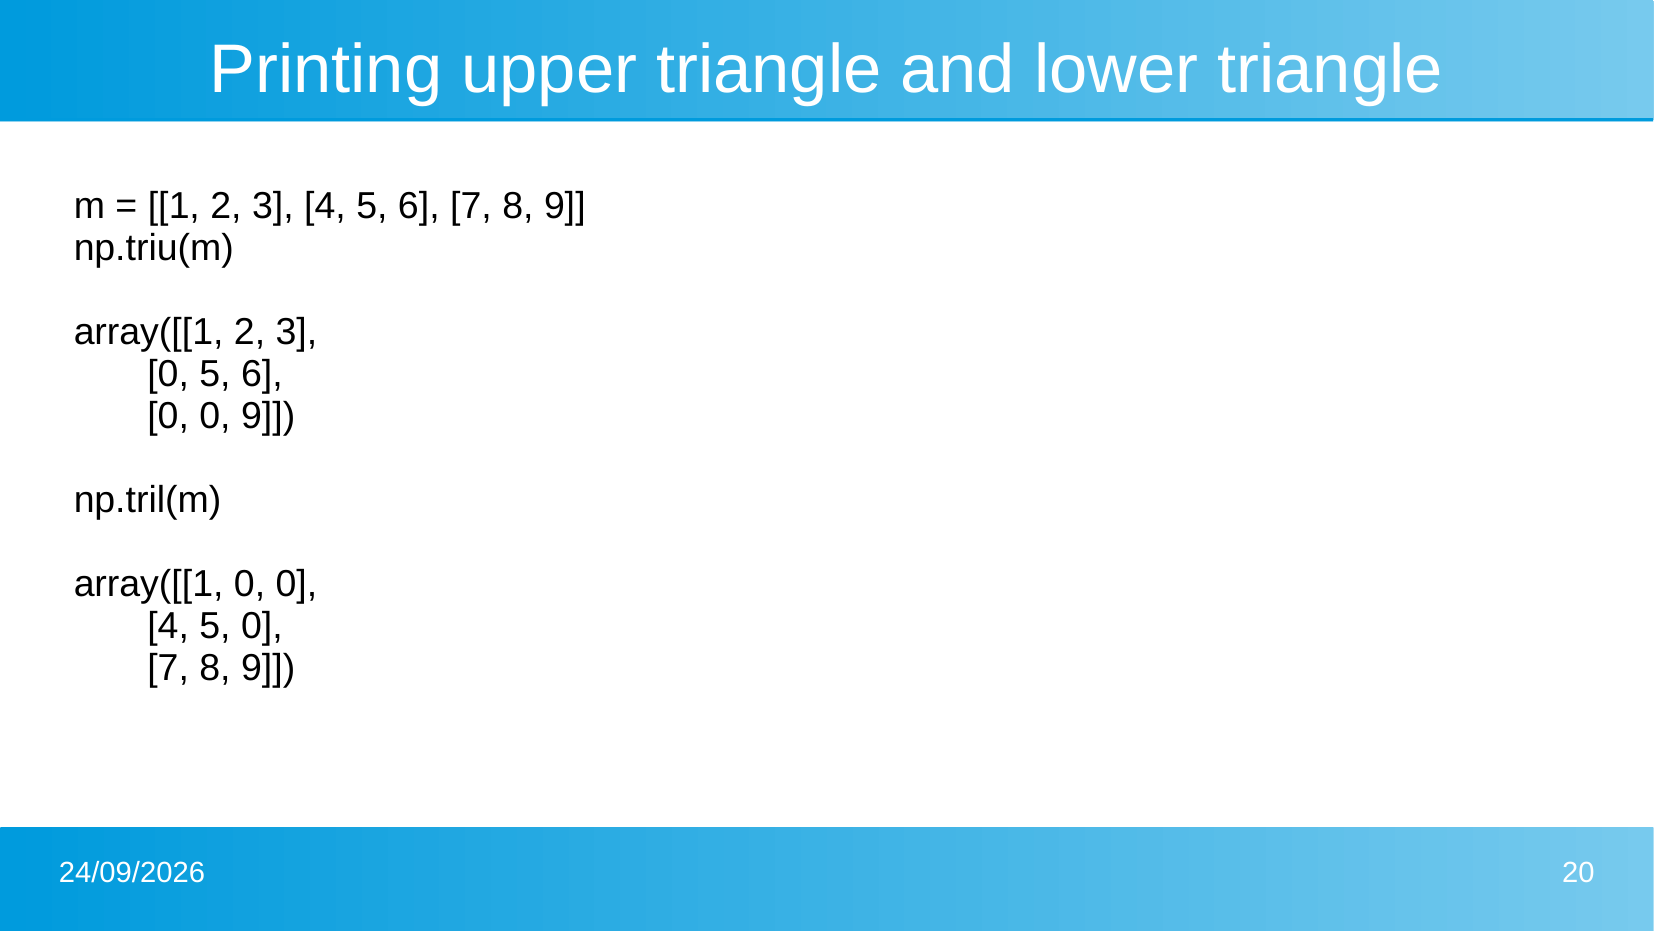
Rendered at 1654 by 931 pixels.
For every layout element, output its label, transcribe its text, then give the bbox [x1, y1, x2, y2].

text_box m = [[1, 2, 3], [4, 5, 6], [7, 8, 9]] np.triu(m) array([[1, 2, 3], [0, 5, 6], [0, 0, 9]]) np.tril(m) array([[1, 0, 0], [4, 5, 0], [7, 8, 9]]) [59, 177, 827, 696]
title Printing upper triangle and lower triangle [59, 29, 1595, 108]
